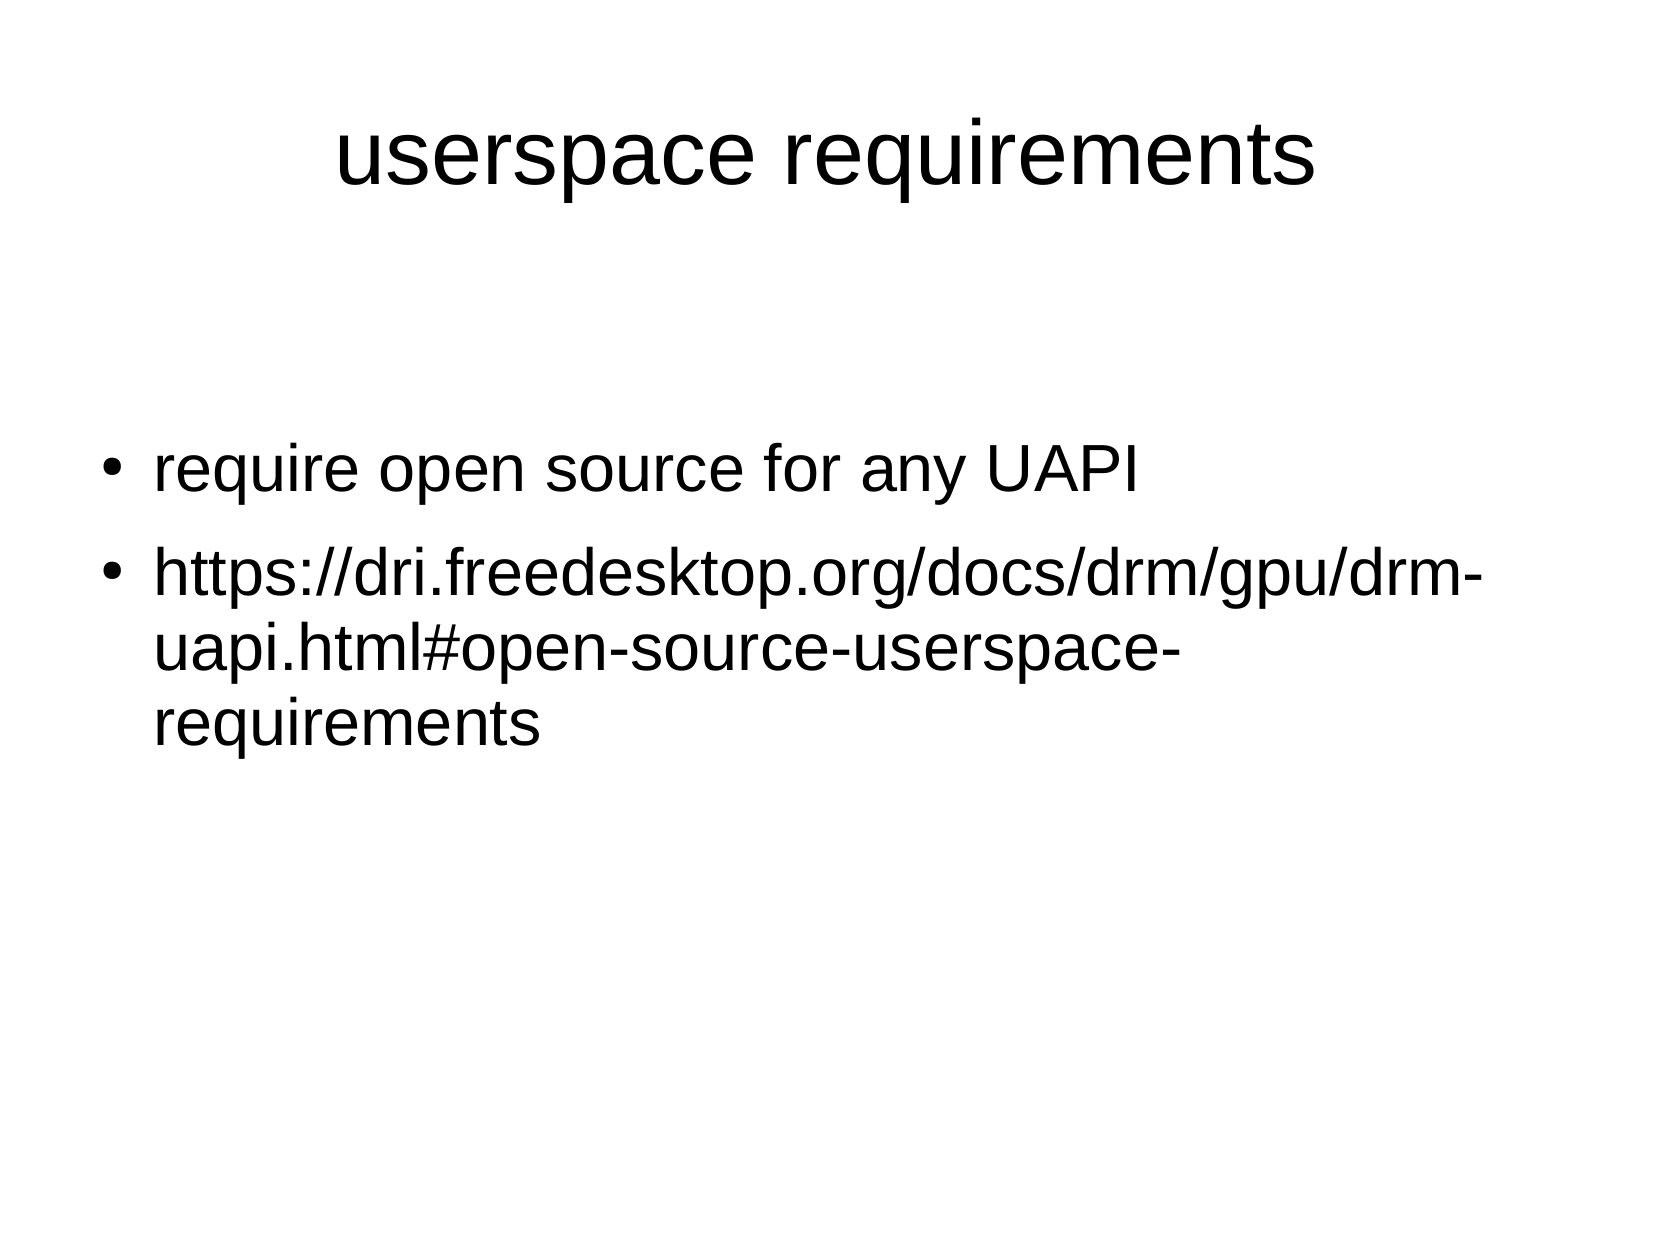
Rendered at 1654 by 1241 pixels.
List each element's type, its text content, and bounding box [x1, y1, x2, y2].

title userspace requirements [82, 49, 1571, 257]
list require open source for any UAPI https://dri.freedesktop.org/docs/drm/gpu/drm-uapi.html#open-source-userspace-requirements [82, 431, 1571, 1021]
